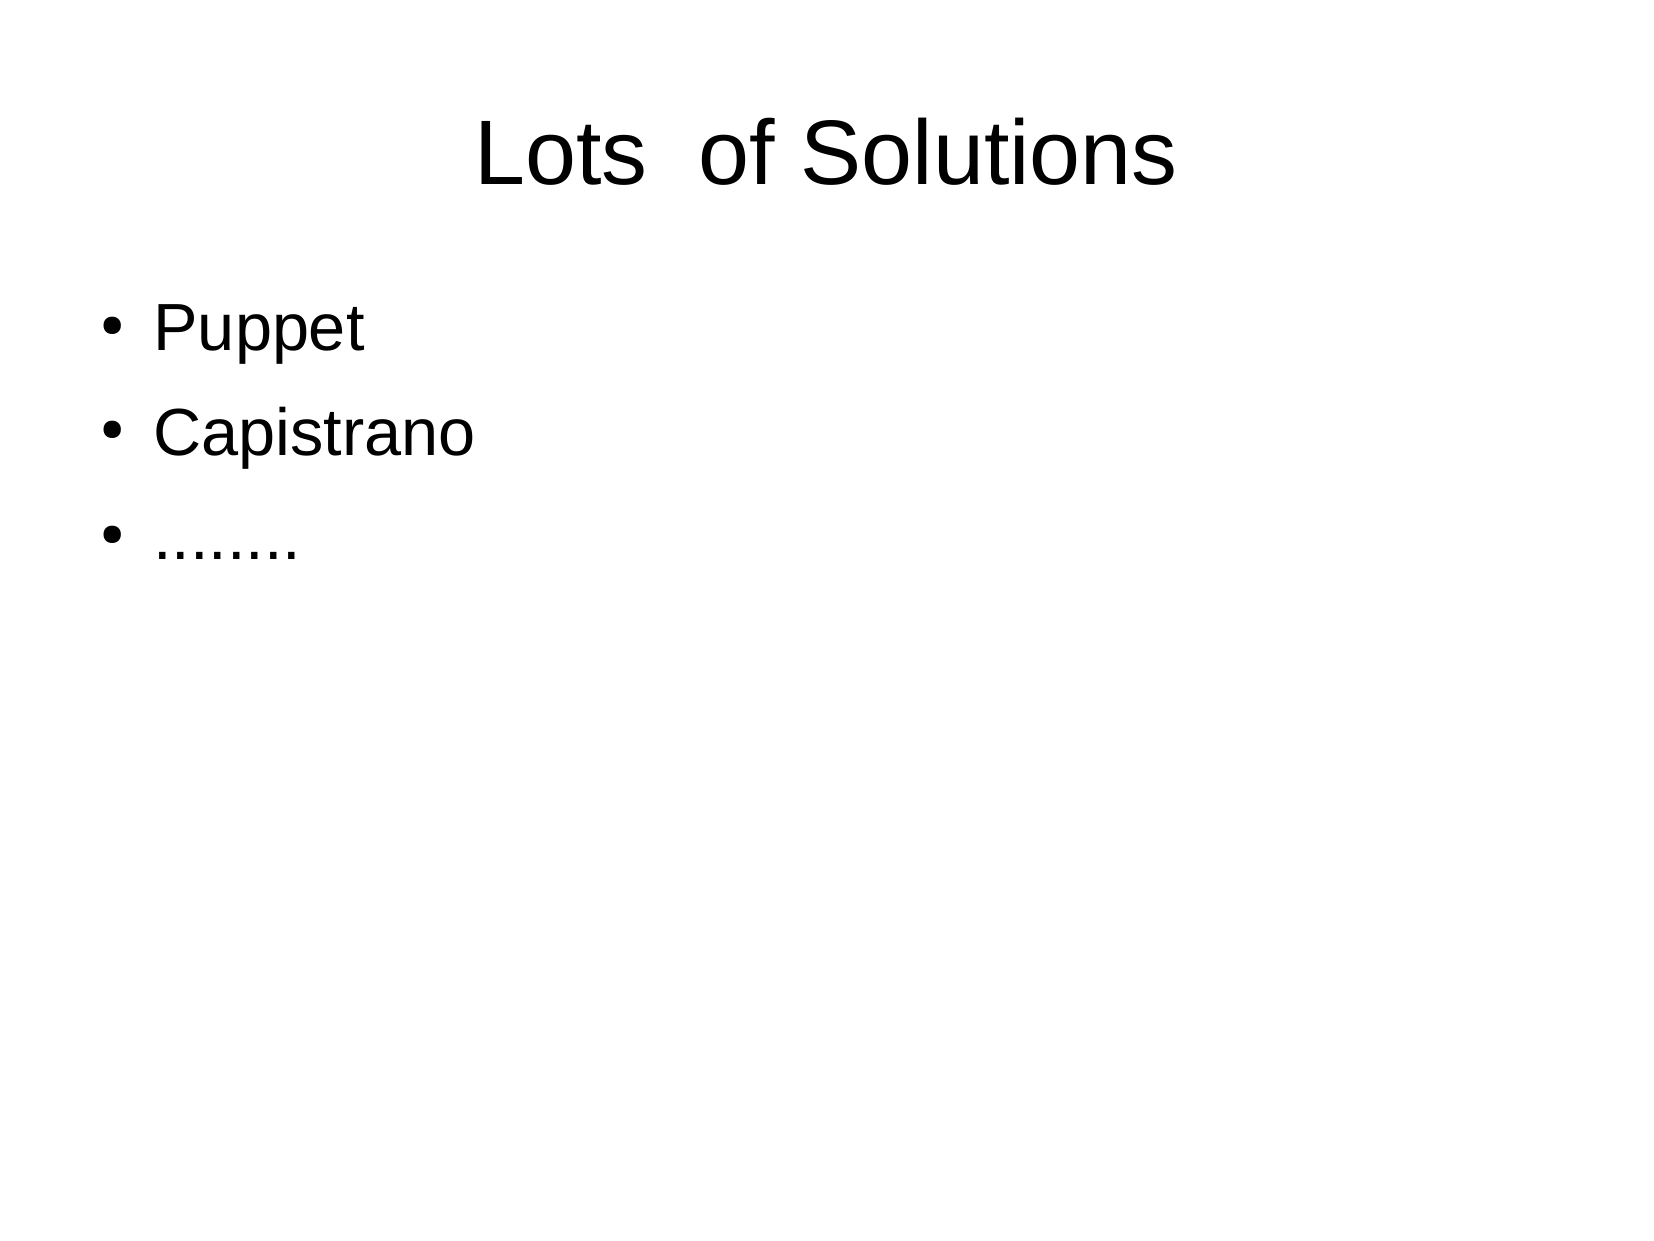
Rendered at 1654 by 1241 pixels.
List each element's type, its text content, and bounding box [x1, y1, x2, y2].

title Lots of Solutions [82, 49, 1571, 257]
list Puppet Capistrano ........ [82, 290, 1571, 1109]
